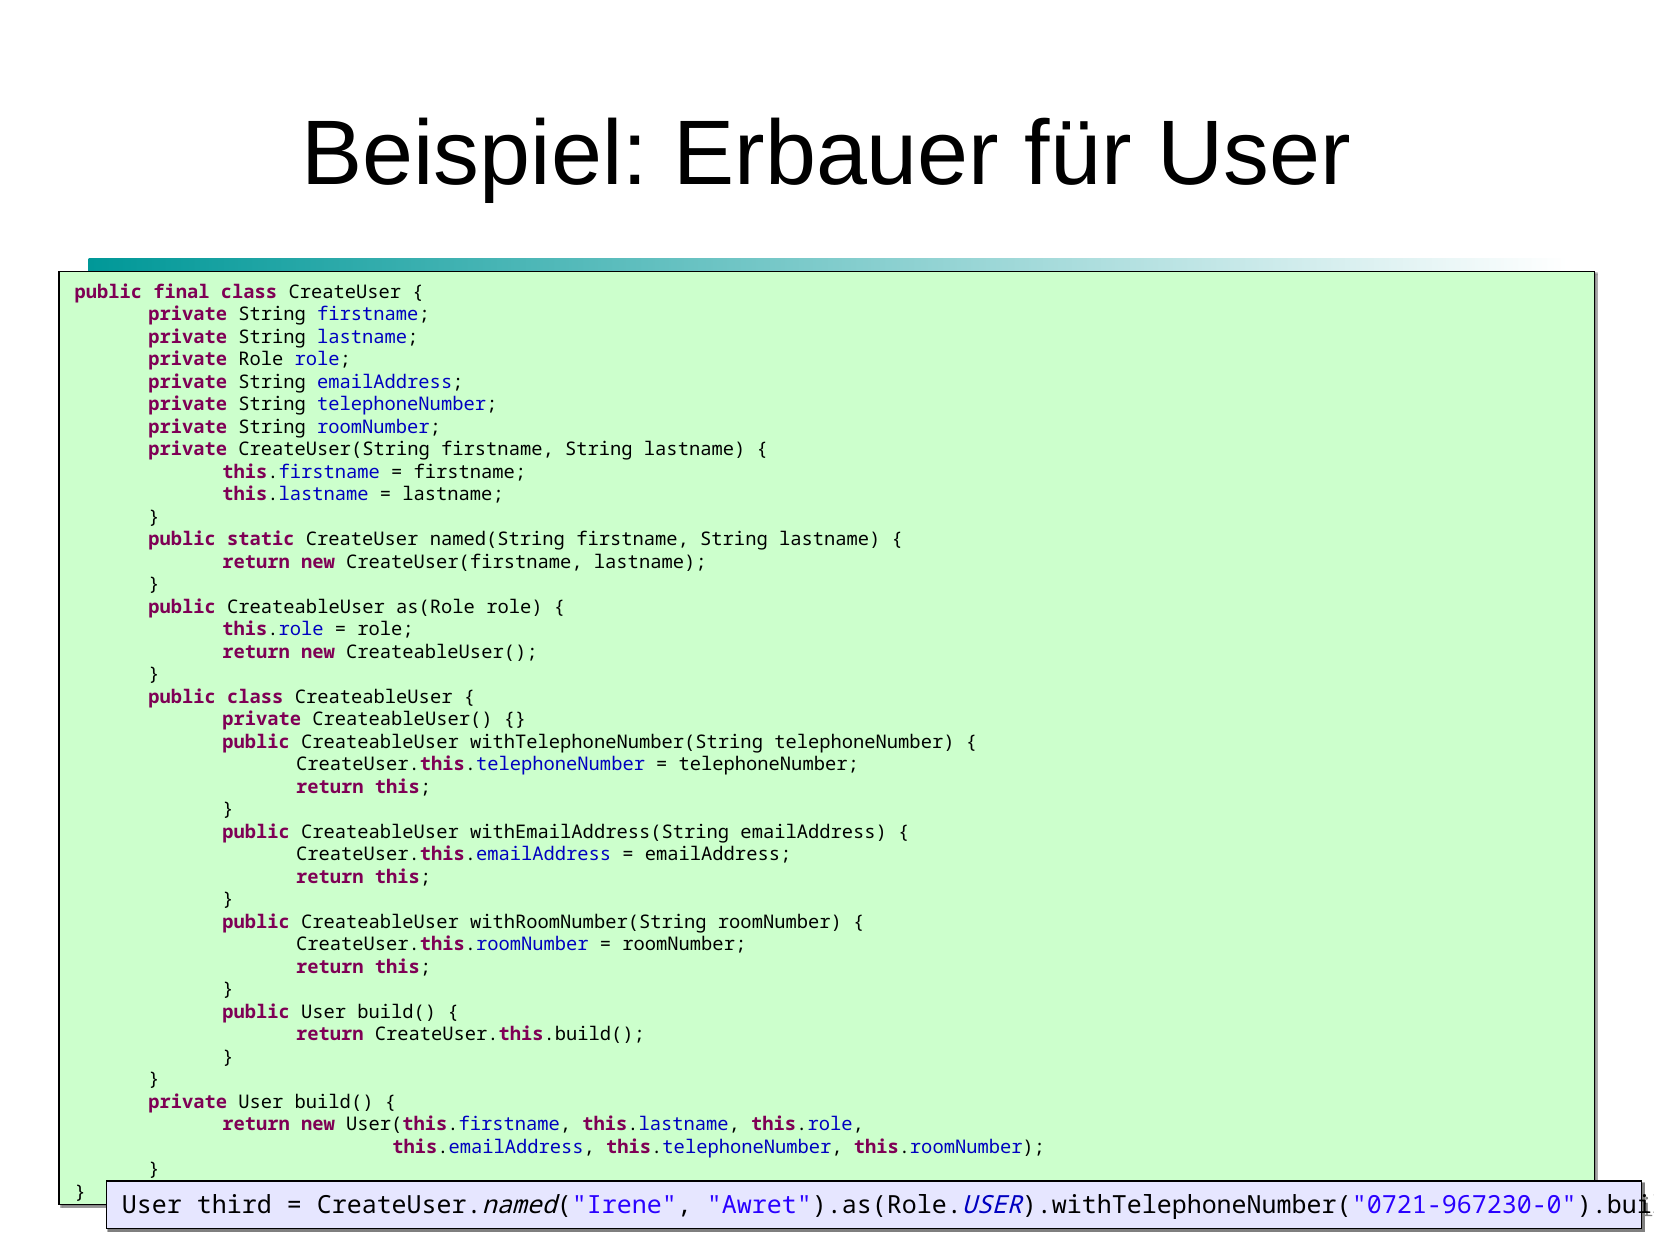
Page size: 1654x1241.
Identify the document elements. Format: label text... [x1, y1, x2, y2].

text_box User third = CreateUser.named("Irene", "Awret").as(Role.USER).withTelephoneNumber("0721-967230-0").build(); [106, 1181, 1642, 1229]
text_box public final class CreateUser { private String firstname; private String lastname; private Role role; private String emailAddress; private String telephoneNumber; private String roomNumber; private CreateUser(String firstname, String lastname) { this.firstname = firstname; this.lastname = lastname; } public static CreateUser named(String firstname, String lastname) { return new CreateUser(firstname, lastname); } public CreateableUser as(Role role) { this.role = role; return new CreateableUser(); } public class CreateableUser { private CreateableUser() {} public CreateableUser withTelephoneNumber(String telephoneNumber) { CreateUser.this.telephoneNumber = telephoneNumber; return this; } public CreateableUser withEmailAddress(String emailAddress) { CreateUser.this.emailAddress = emailAddress; return this; } public CreateableUser withRoomNumber(String roomNumber) { CreateUser.this.roomNumber = roomNumber; return this; } public User build() { return CreateUser.this.build(); } } private User build() { return new User(this.firstname, this.lastname, this.role, this.emailAddress, this.telephoneNumber, this.roomNumber); } } [59, 271, 1595, 1205]
title Beispiel: Erbauer für User [82, 49, 1571, 257]
